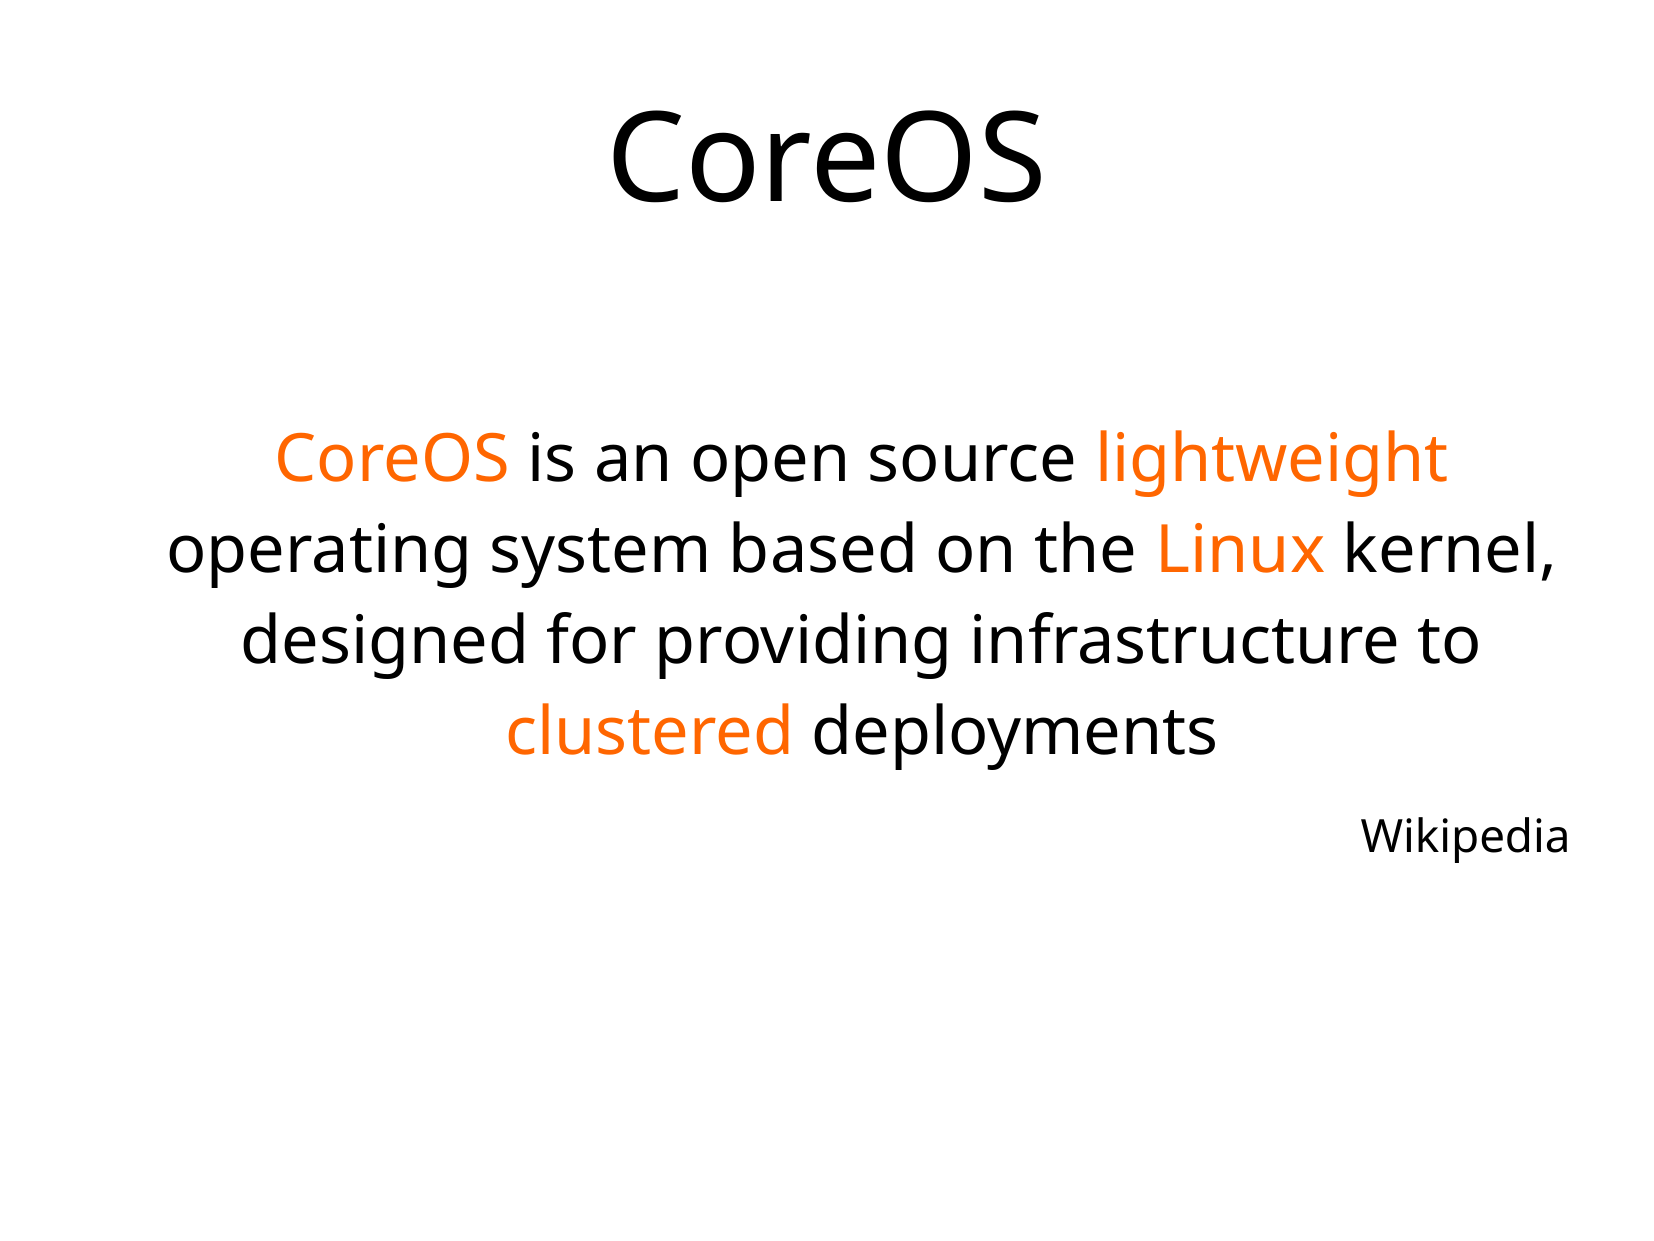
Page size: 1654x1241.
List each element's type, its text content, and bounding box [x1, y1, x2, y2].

list CoreOS is an open source lightweight operating system based on the Linux kernel, designed for providing infrastructure to clustered deployments Wikipedia [82, 290, 1571, 1010]
title CoreOS [82, 49, 1571, 257]
